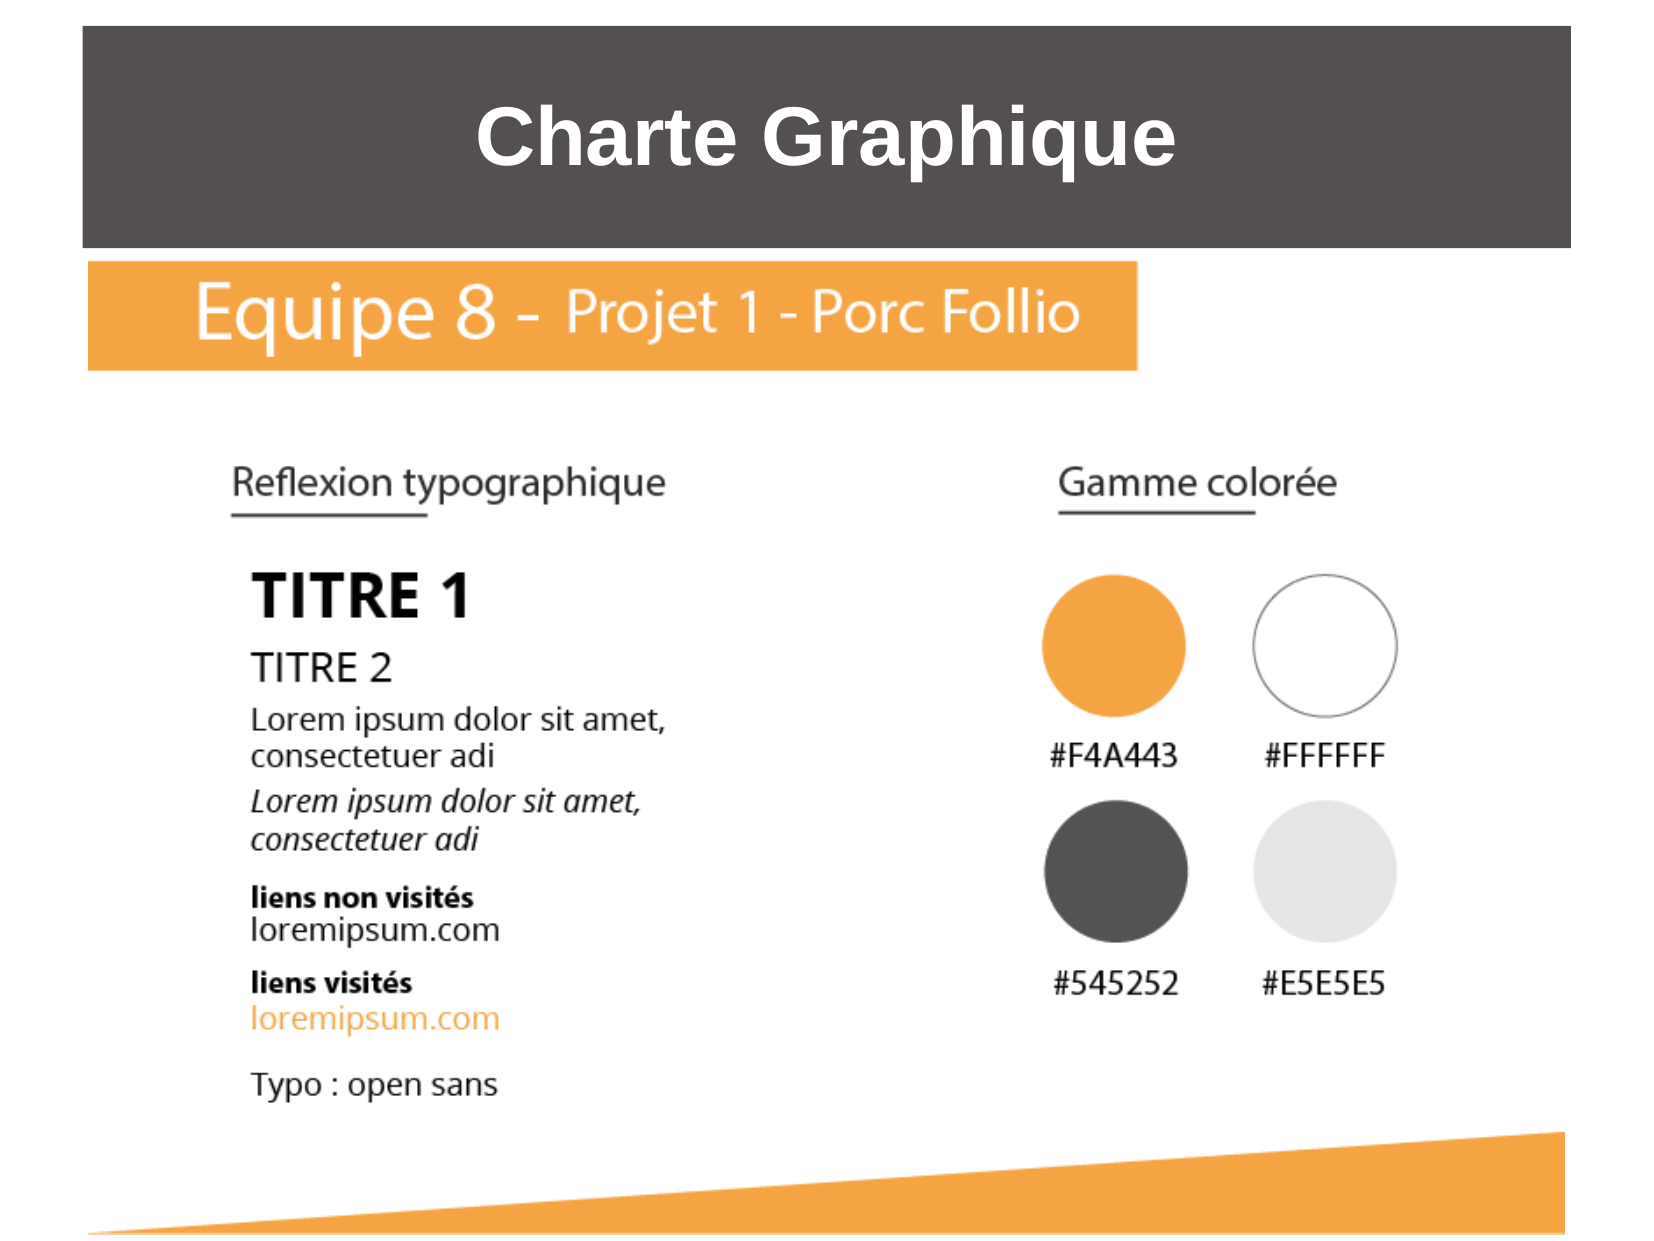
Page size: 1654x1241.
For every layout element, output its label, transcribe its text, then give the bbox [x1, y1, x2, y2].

picture [88, 249, 1565, 1235]
title Charte Graphique [82, 25, 1571, 249]
